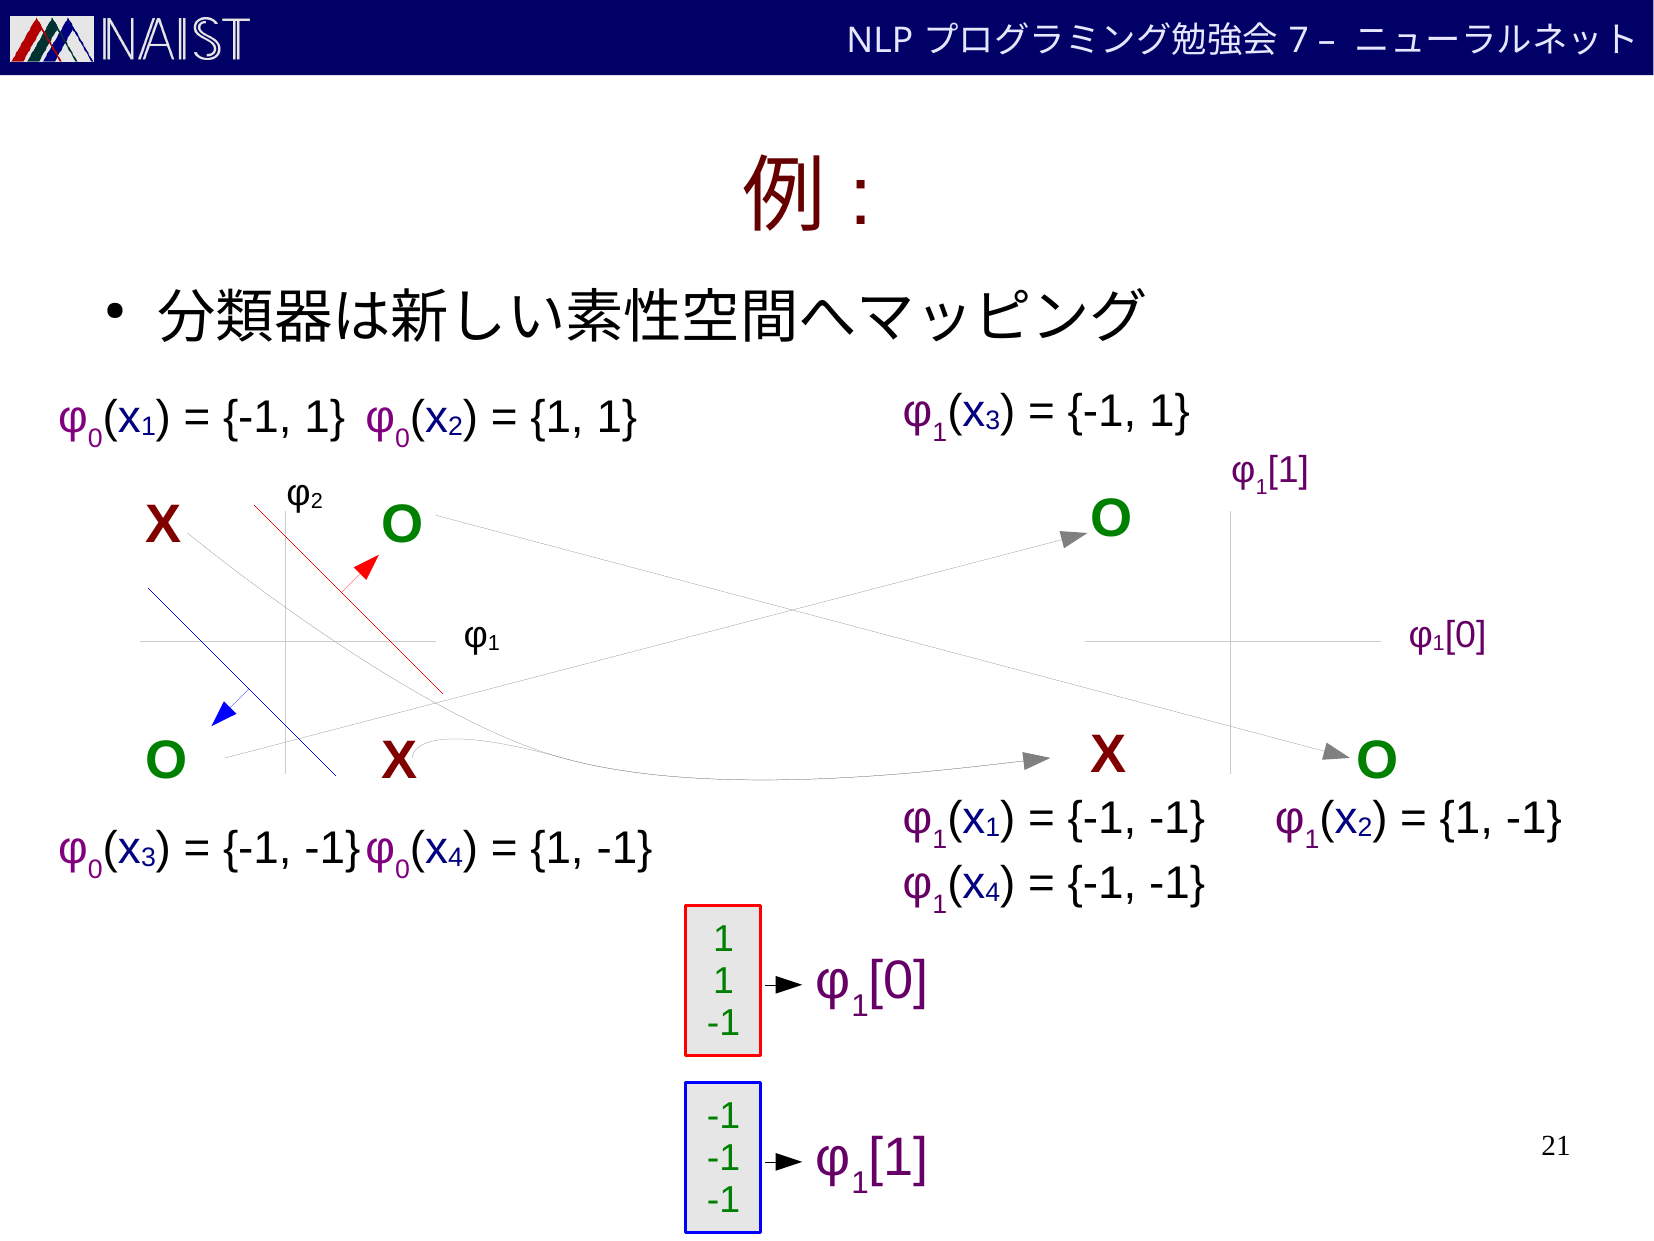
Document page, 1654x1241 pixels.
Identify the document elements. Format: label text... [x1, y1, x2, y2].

picture [102, 17, 251, 60]
text_box φ0(x2) = {1, 1} [361, 383, 653, 465]
text_box φ0(x3) = {-1, -1} [43, 814, 376, 896]
text_box φ1[0] [801, 942, 944, 1036]
text_box φ1 [448, 606, 515, 676]
text_box φ1(x3) = {-1, 1} [888, 377, 1205, 459]
text_box φ1(x2) = {1, -1} [1260, 784, 1577, 866]
text_box X [130, 485, 197, 562]
text_box φ1[1] [801, 1119, 944, 1213]
text_box 1 1 -1 [685, 905, 761, 1056]
text_box φ1(x1) = {-1, -1} [887, 784, 1221, 866]
text_box φ1[0] [1393, 606, 1502, 676]
text_box φ1[1] [1216, 440, 1325, 511]
text_box X [367, 722, 434, 807]
text_box φ0(x4) = {1, -1} [376, 814, 668, 896]
text_box φ0(x1) = {-1, 1} [43, 383, 361, 465]
text_box O [130, 722, 203, 798]
text_box O [1341, 722, 1414, 784]
list 分類器は新しい素性空間へマッピング [86, 270, 1576, 336]
picture [10, 16, 94, 62]
text_box φ2 [271, 464, 338, 534]
text_box φ1(x4) = {-1, -1} [888, 849, 1221, 931]
text_box O [367, 485, 440, 562]
text_box -1 -1 -1 [685, 1082, 761, 1233]
title 例: [75, 92, 1564, 285]
text_box O [1075, 479, 1148, 556]
text_box X [1075, 716, 1142, 792]
